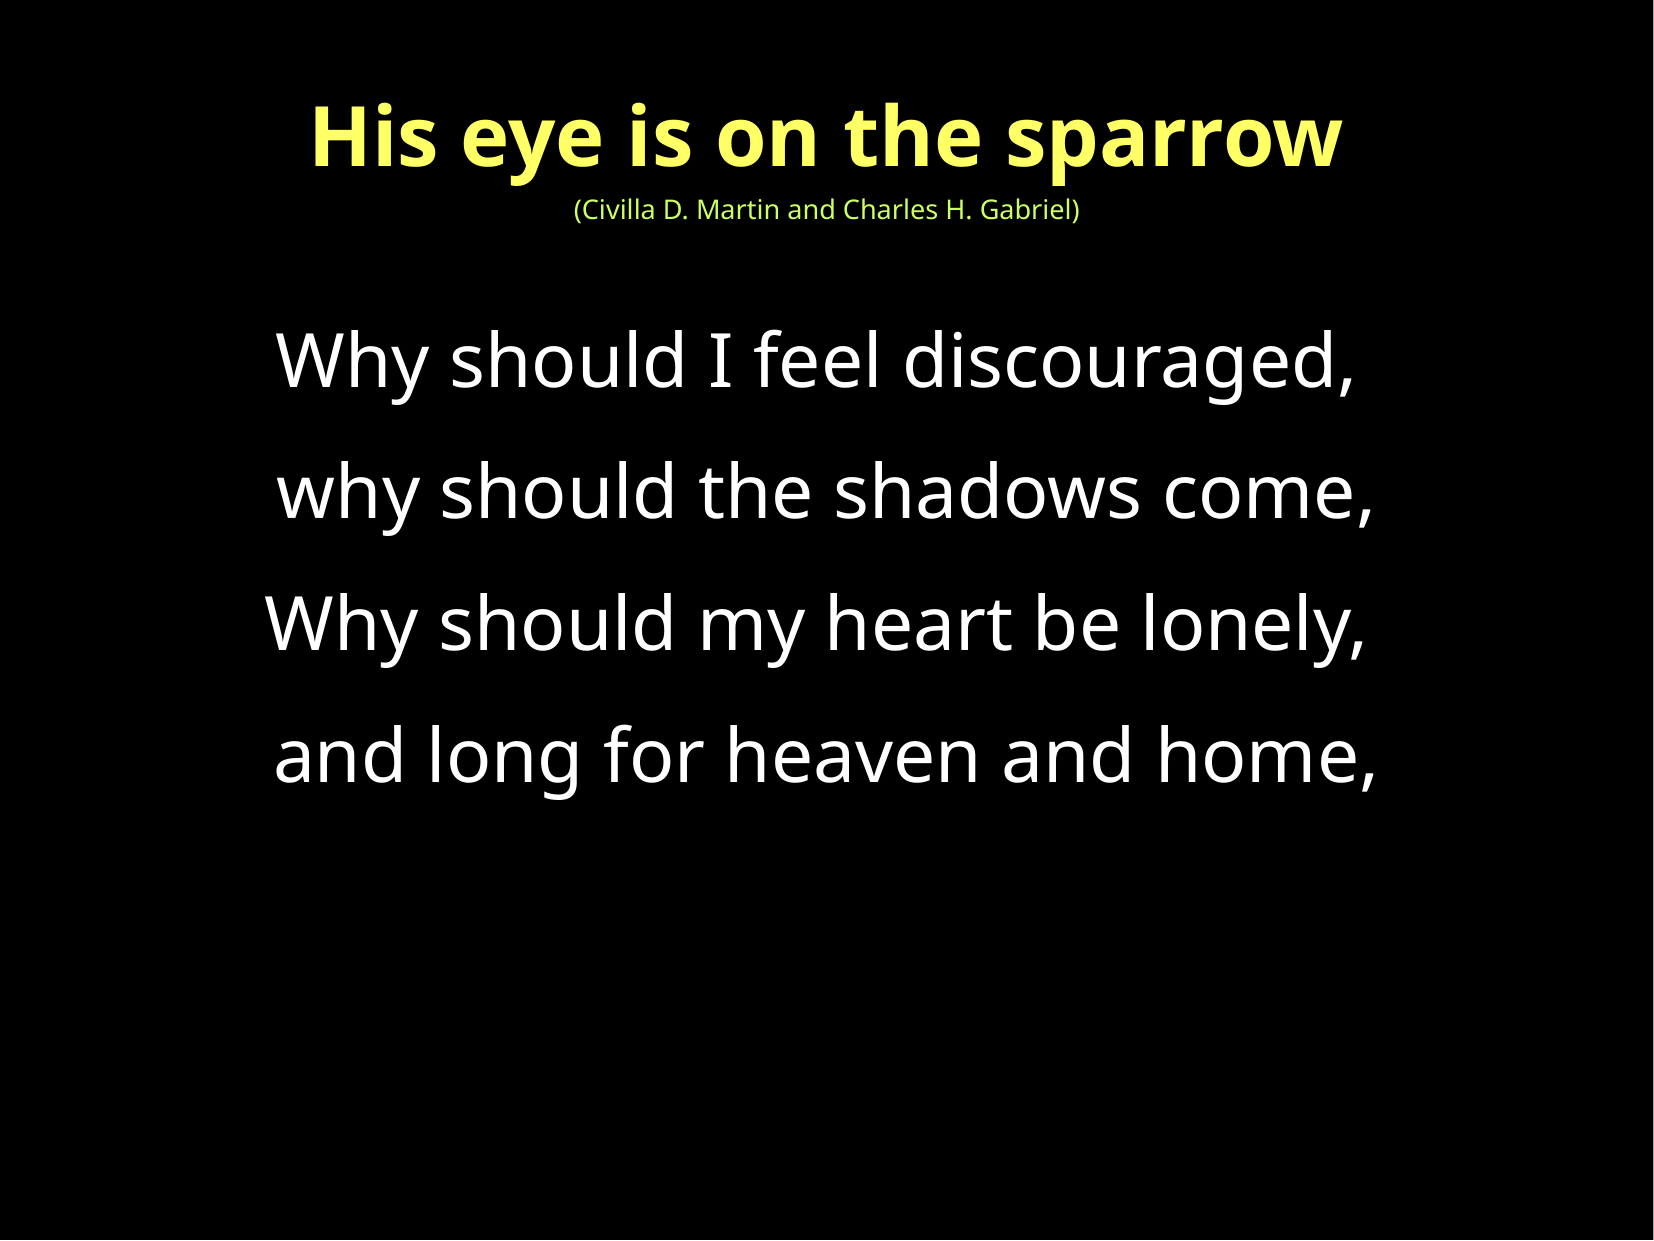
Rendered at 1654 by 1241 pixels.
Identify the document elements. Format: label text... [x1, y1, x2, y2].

title His eye is on the sparrow (Civilla D. Martin and Charles H. Gabriel) [0, 49, 1654, 257]
list Why should I feel discouraged, why should the shadows come, Why should my heart be lonely, and long for heaven and home, [0, 307, 1654, 1229]
